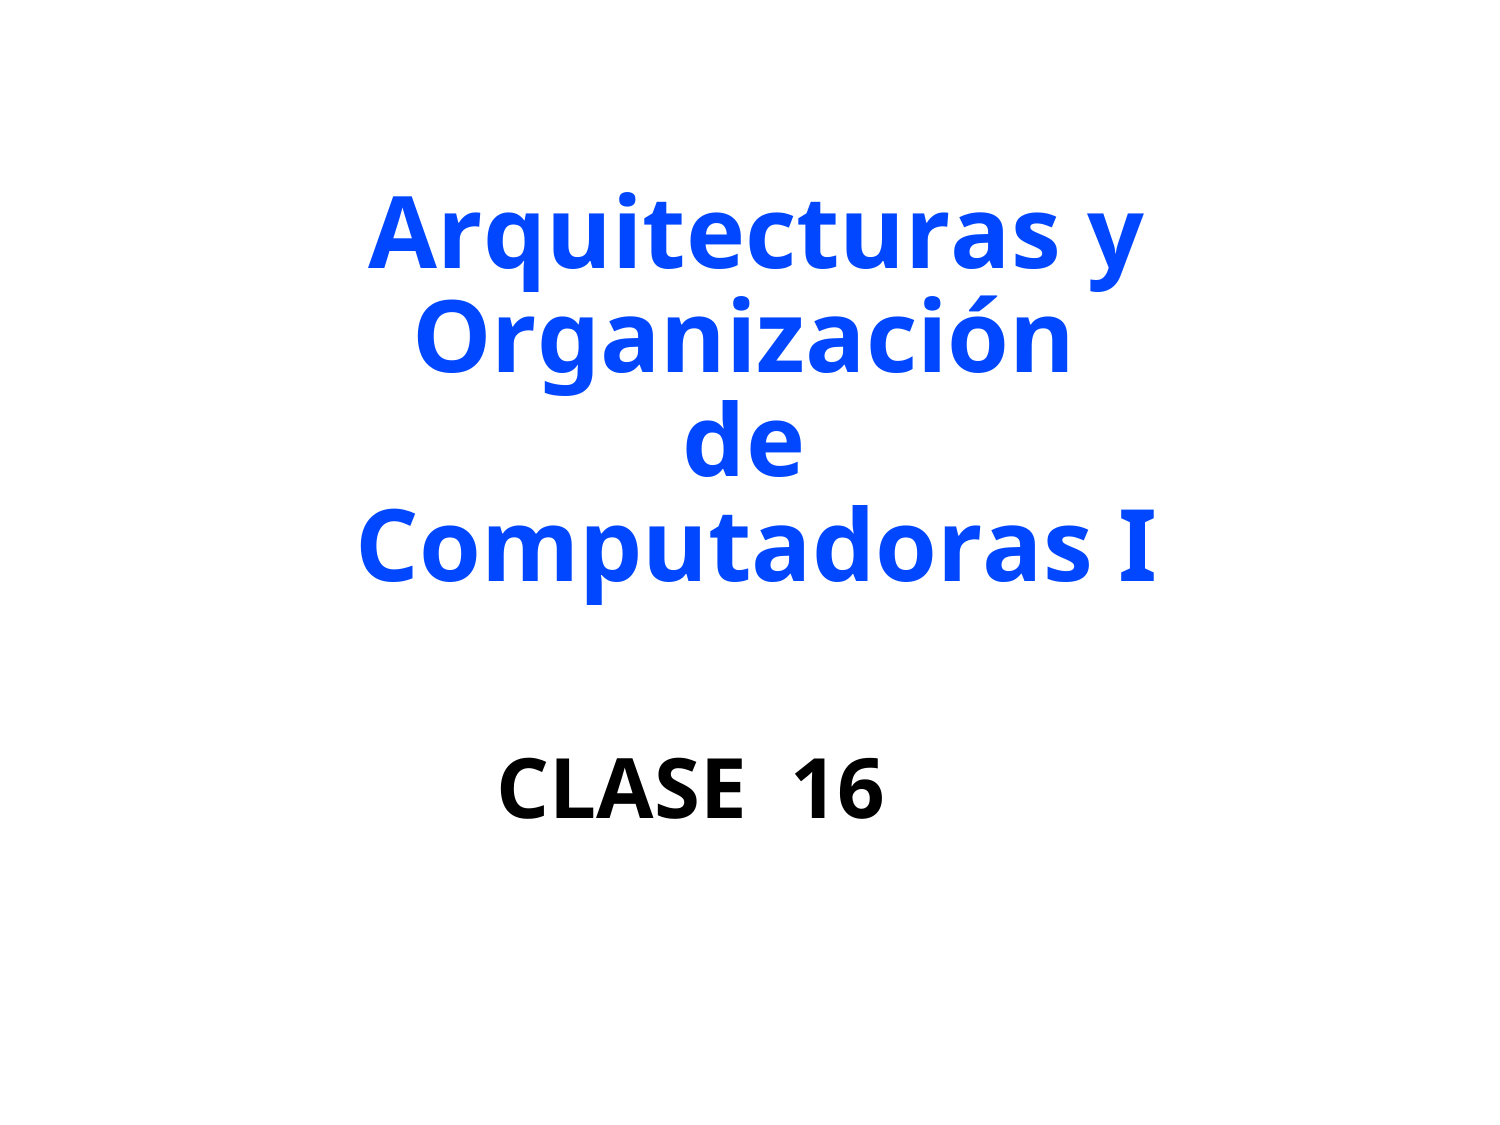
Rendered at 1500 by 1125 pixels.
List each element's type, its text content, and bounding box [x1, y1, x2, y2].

text_box CLASE 16 [419, 727, 963, 844]
title Arquitecturas y Organización de Computadoras I [62, 224, 1452, 562]
